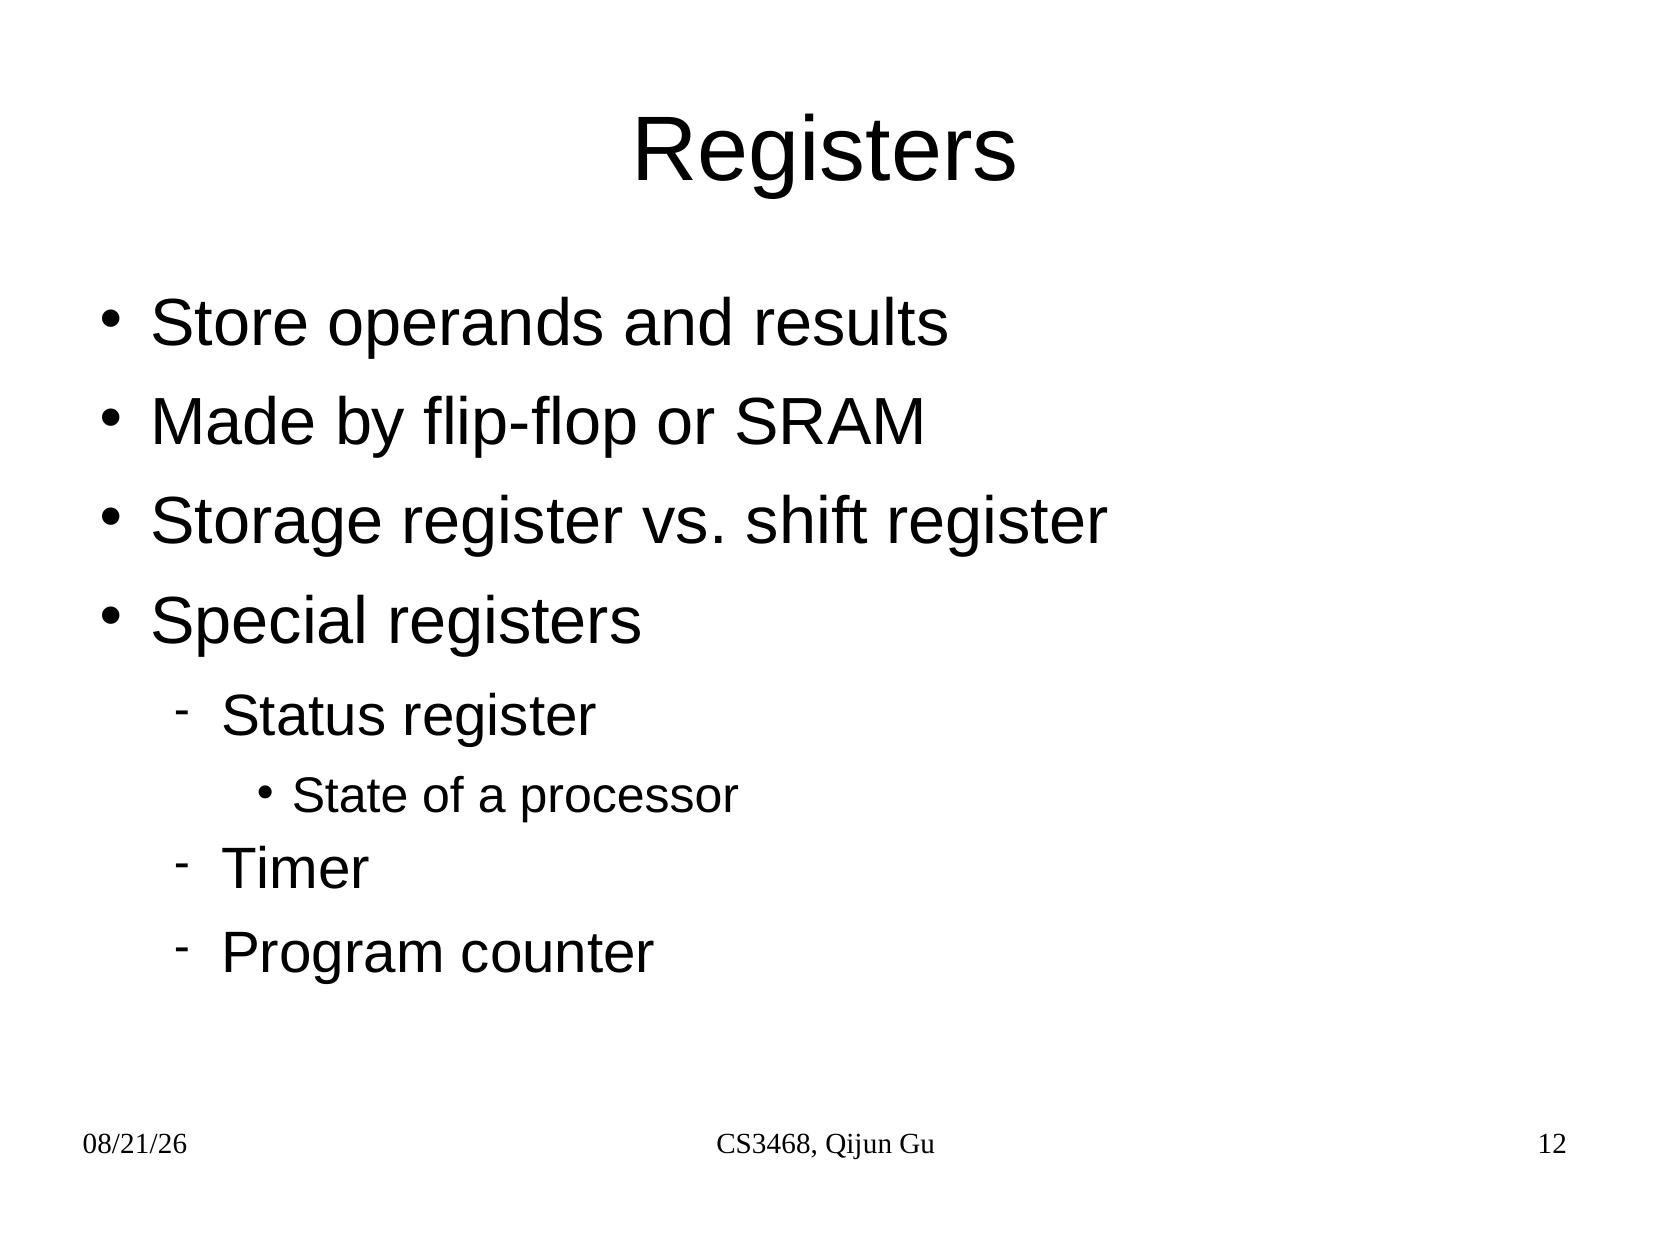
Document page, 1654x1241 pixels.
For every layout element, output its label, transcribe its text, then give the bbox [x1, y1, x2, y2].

title Registers [82, 56, 1568, 247]
list Store operands and results Made by flip-flop or SRAM Storage register vs. shift register Special registers Status register State of a processor Timer Program counter [82, 290, 1568, 1092]
